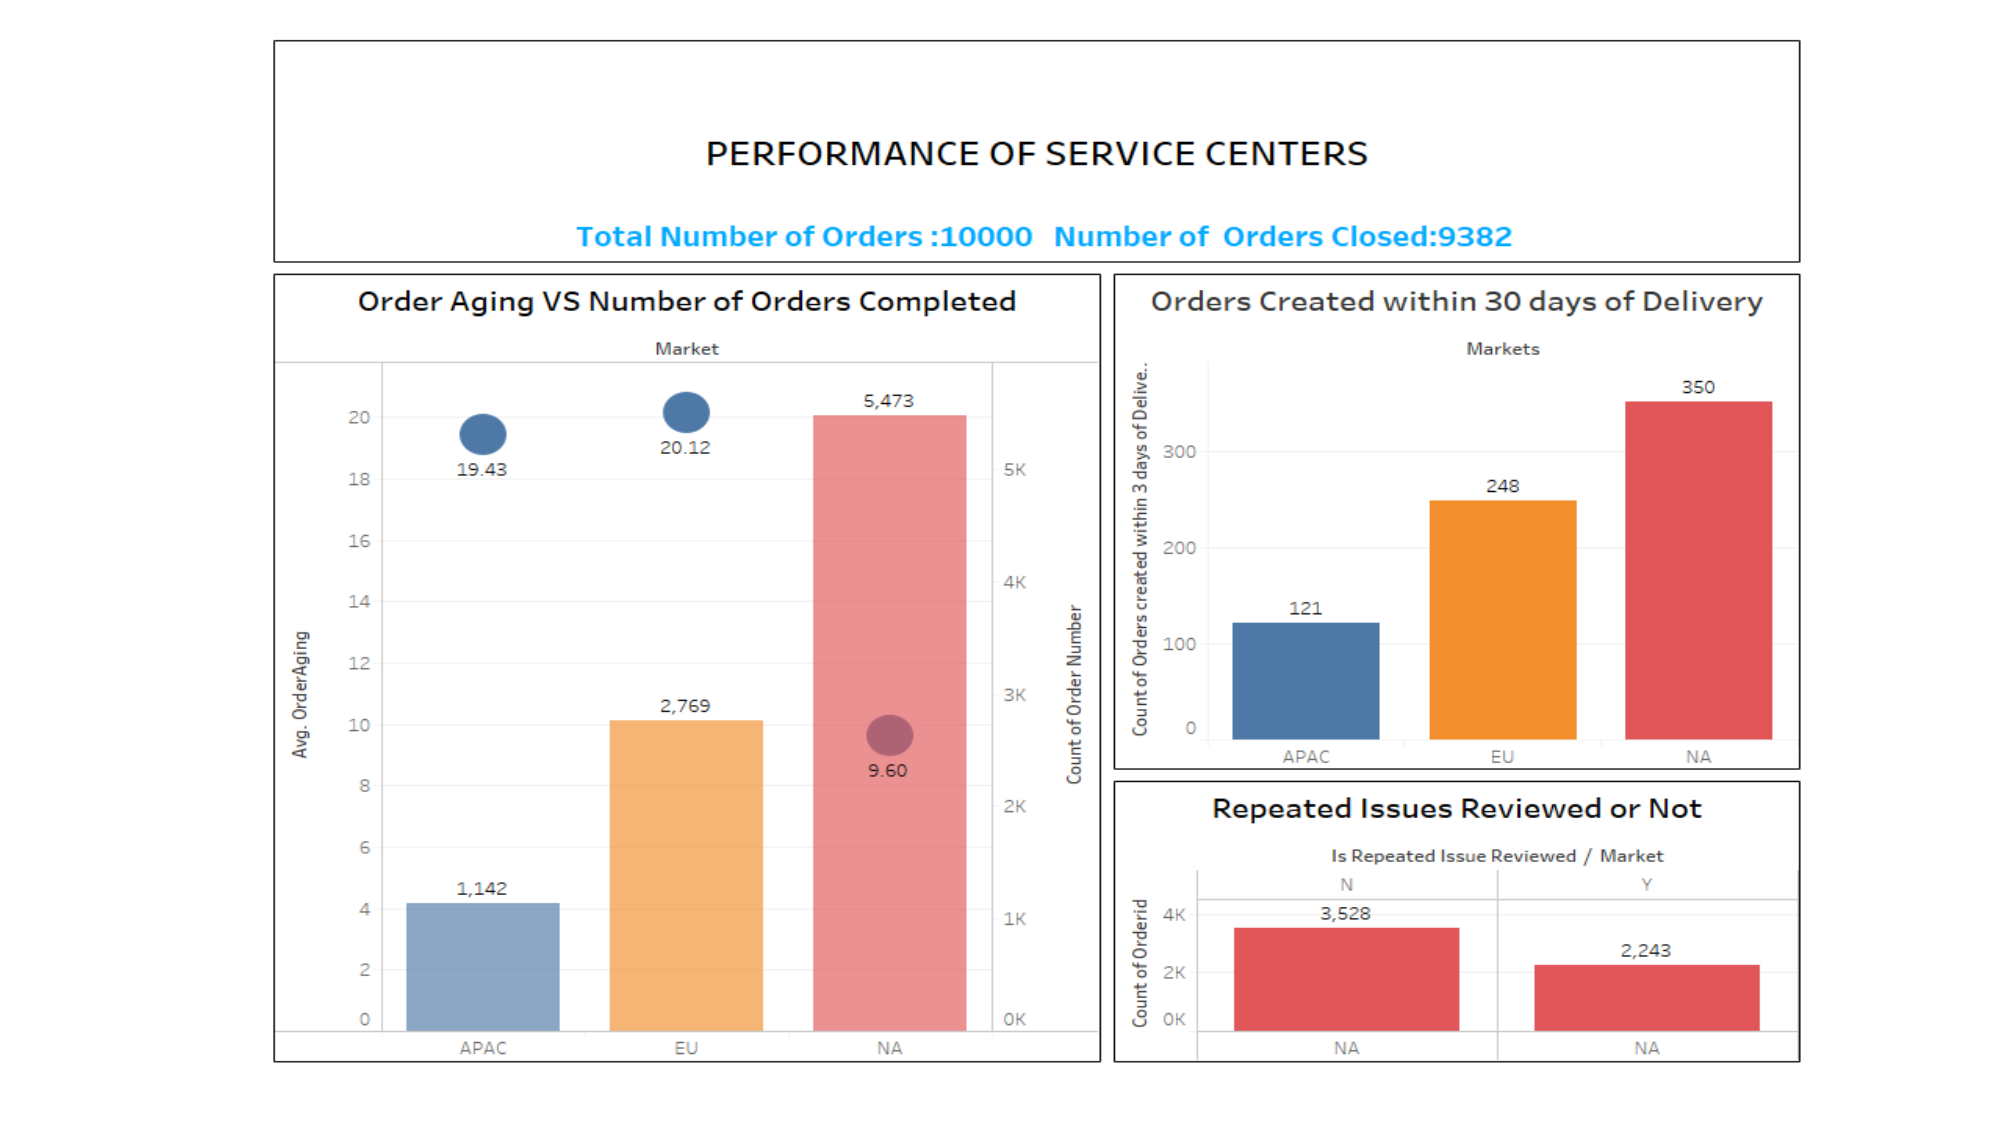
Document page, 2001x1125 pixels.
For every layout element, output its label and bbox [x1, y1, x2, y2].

picture [258, 32, 1818, 1075]
